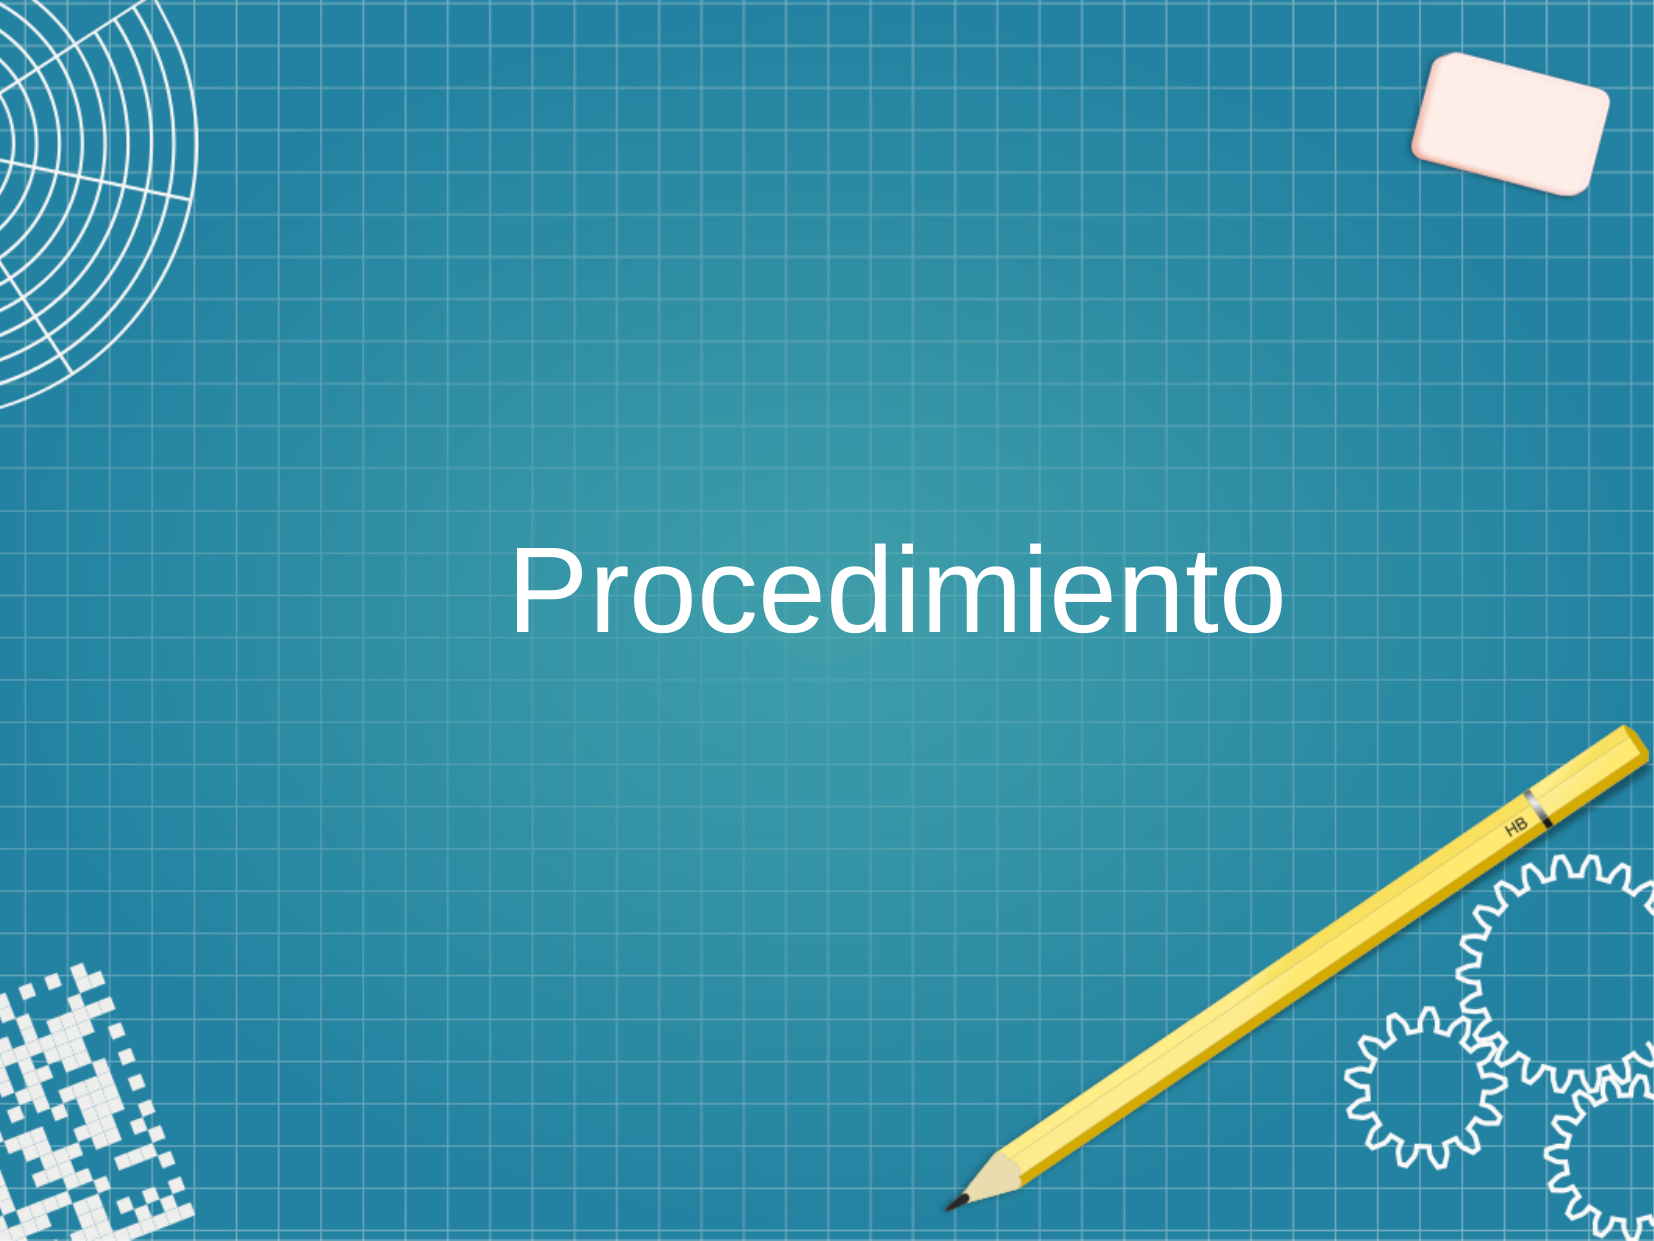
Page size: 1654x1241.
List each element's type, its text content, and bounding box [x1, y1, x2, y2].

picture [0, 0, 1654, 1241]
title Procedimiento [153, 448, 1642, 733]
